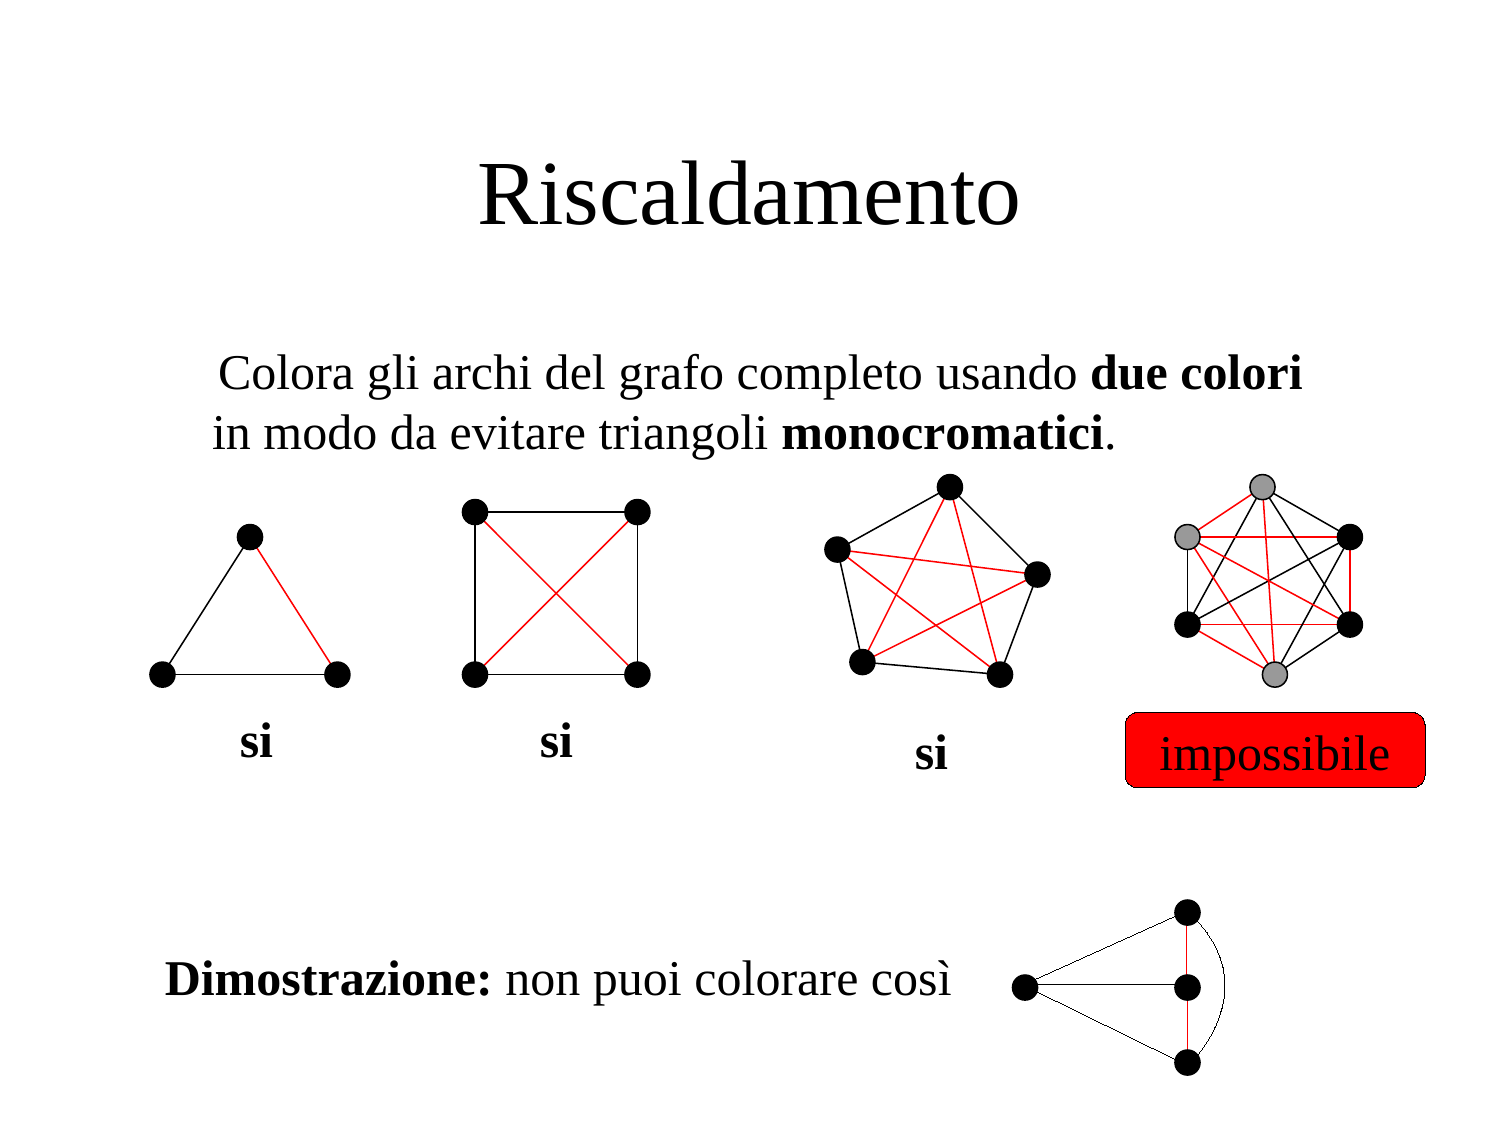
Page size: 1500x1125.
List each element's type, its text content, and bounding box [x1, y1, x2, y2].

text_box [1024, 562, 1051, 588]
text_box [824, 537, 850, 563]
title Riscaldamento [112, 99, 1388, 288]
text_box [149, 662, 175, 688]
text_box [937, 474, 963, 500]
text_box [237, 524, 263, 550]
text_box Colora gli archi del grafo completo usando due colori in modo da evitare triangoli monocromatici. [197, 331, 1363, 468]
text_box [1249, 474, 1276, 500]
text_box [1174, 1050, 1201, 1076]
text_box [1337, 524, 1363, 550]
text_box [1337, 612, 1363, 638]
text_box [165, 665, 175, 674]
text_box [324, 662, 350, 688]
text_box si [900, 712, 964, 788]
text_box si [525, 699, 589, 775]
text_box [462, 499, 488, 525]
text_box [1174, 975, 1201, 1001]
text_box [624, 499, 650, 525]
text_box [1174, 900, 1201, 926]
text_box si [225, 699, 289, 775]
text_box impossibile [1125, 712, 1426, 788]
text_box [1262, 662, 1288, 688]
text_box [624, 662, 650, 688]
text_box [849, 649, 875, 675]
text_box [1174, 612, 1201, 638]
text_box [1174, 524, 1201, 550]
text_box [1012, 975, 1038, 1001]
text_box [987, 662, 1013, 688]
text_box [462, 662, 488, 688]
text_box Dimostrazione: non puoi colorare così [150, 937, 976, 1013]
